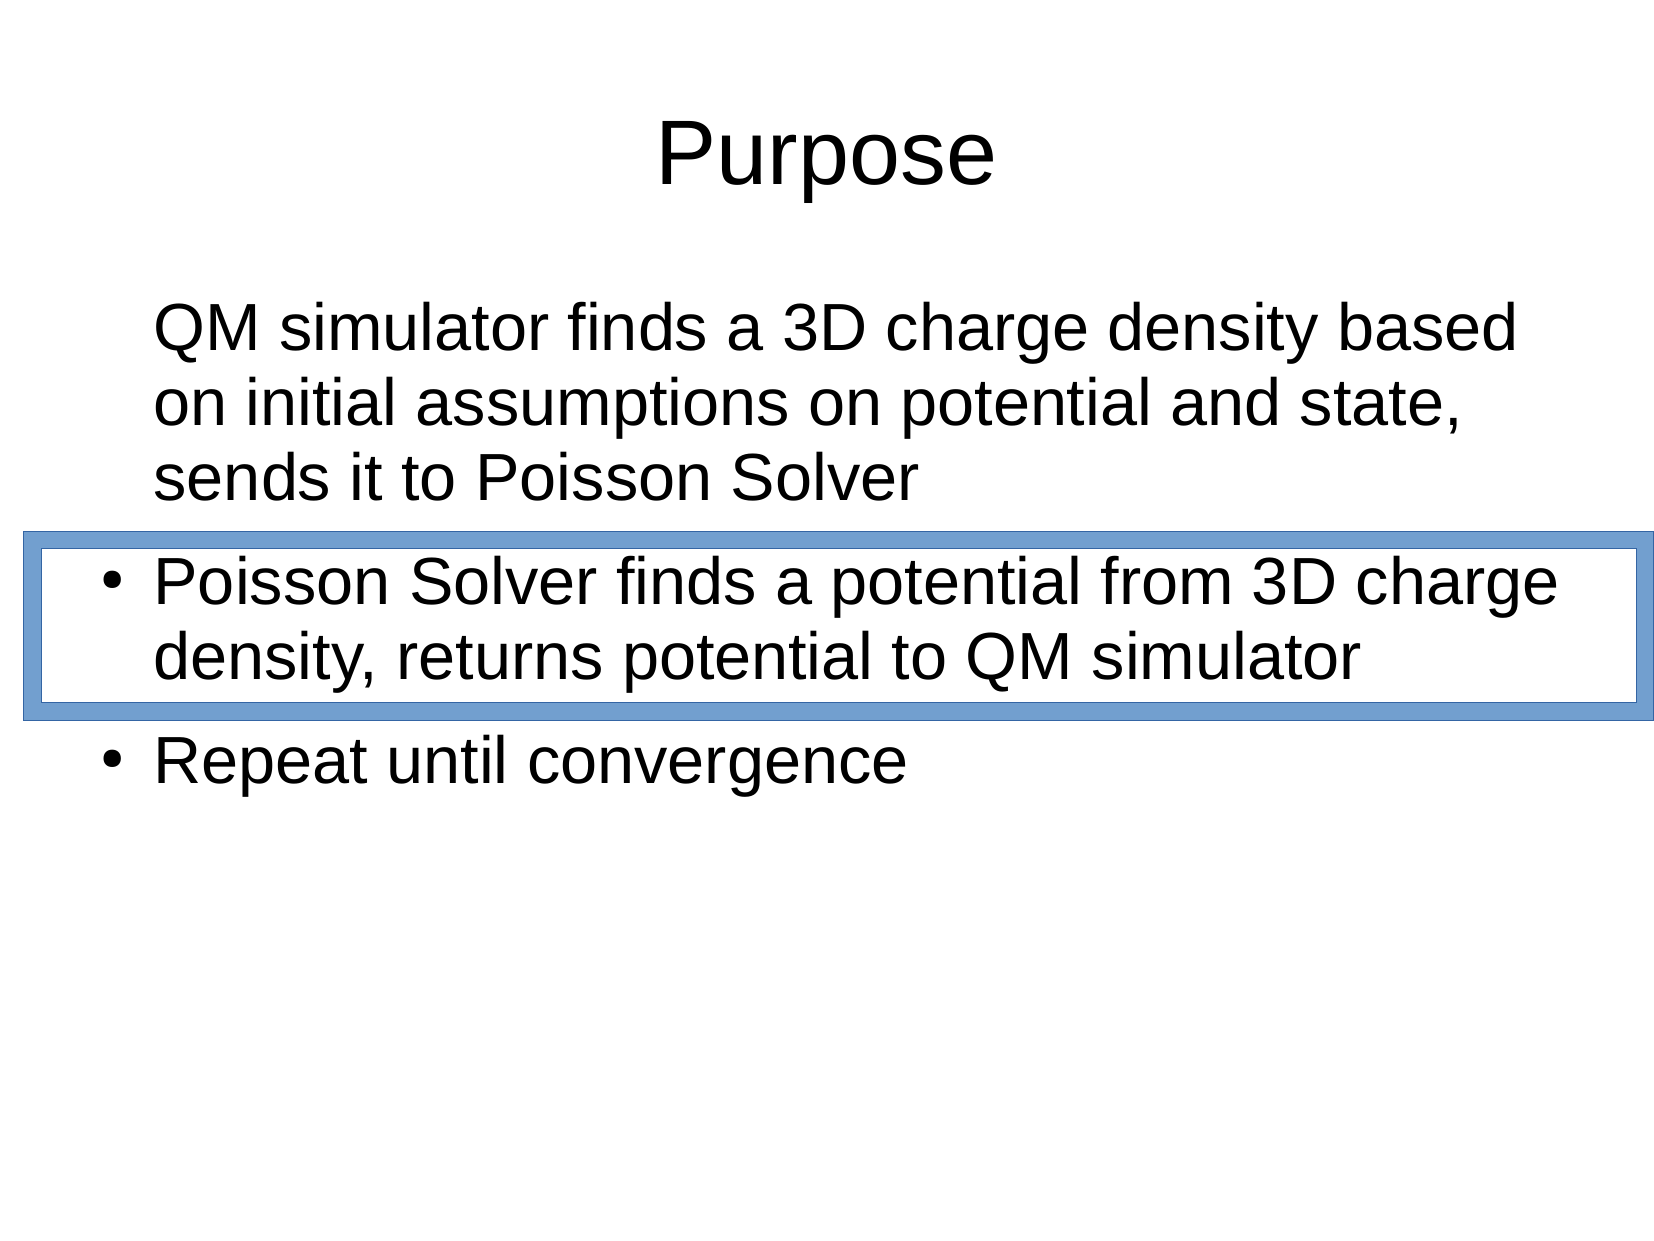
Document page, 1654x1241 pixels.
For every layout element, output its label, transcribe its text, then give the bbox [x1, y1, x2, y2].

list QM simulator finds a 3D charge density based on initial assumptions on potential and state, sends it to Poisson Solver Poisson Solver finds a potential from 3D charge density, returns potential to QM simulator Repeat until convergence [82, 290, 1571, 531]
title Purpose [82, 49, 1571, 257]
list QM simulator finds a 3D charge density based on initial assumptions on potential and state, sends it to Poisson Solver Poisson Solver finds a potential from 3D charge density, returns potential to QM simulator Repeat until convergence [82, 721, 1571, 1010]
list QM simulator finds a 3D charge density based on initial assumptions on potential and state, sends it to Poisson Solver Poisson Solver finds a potential from 3D charge density, returns potential to QM simulator Repeat until convergence [82, 549, 1571, 702]
text_box [23, 531, 1654, 721]
